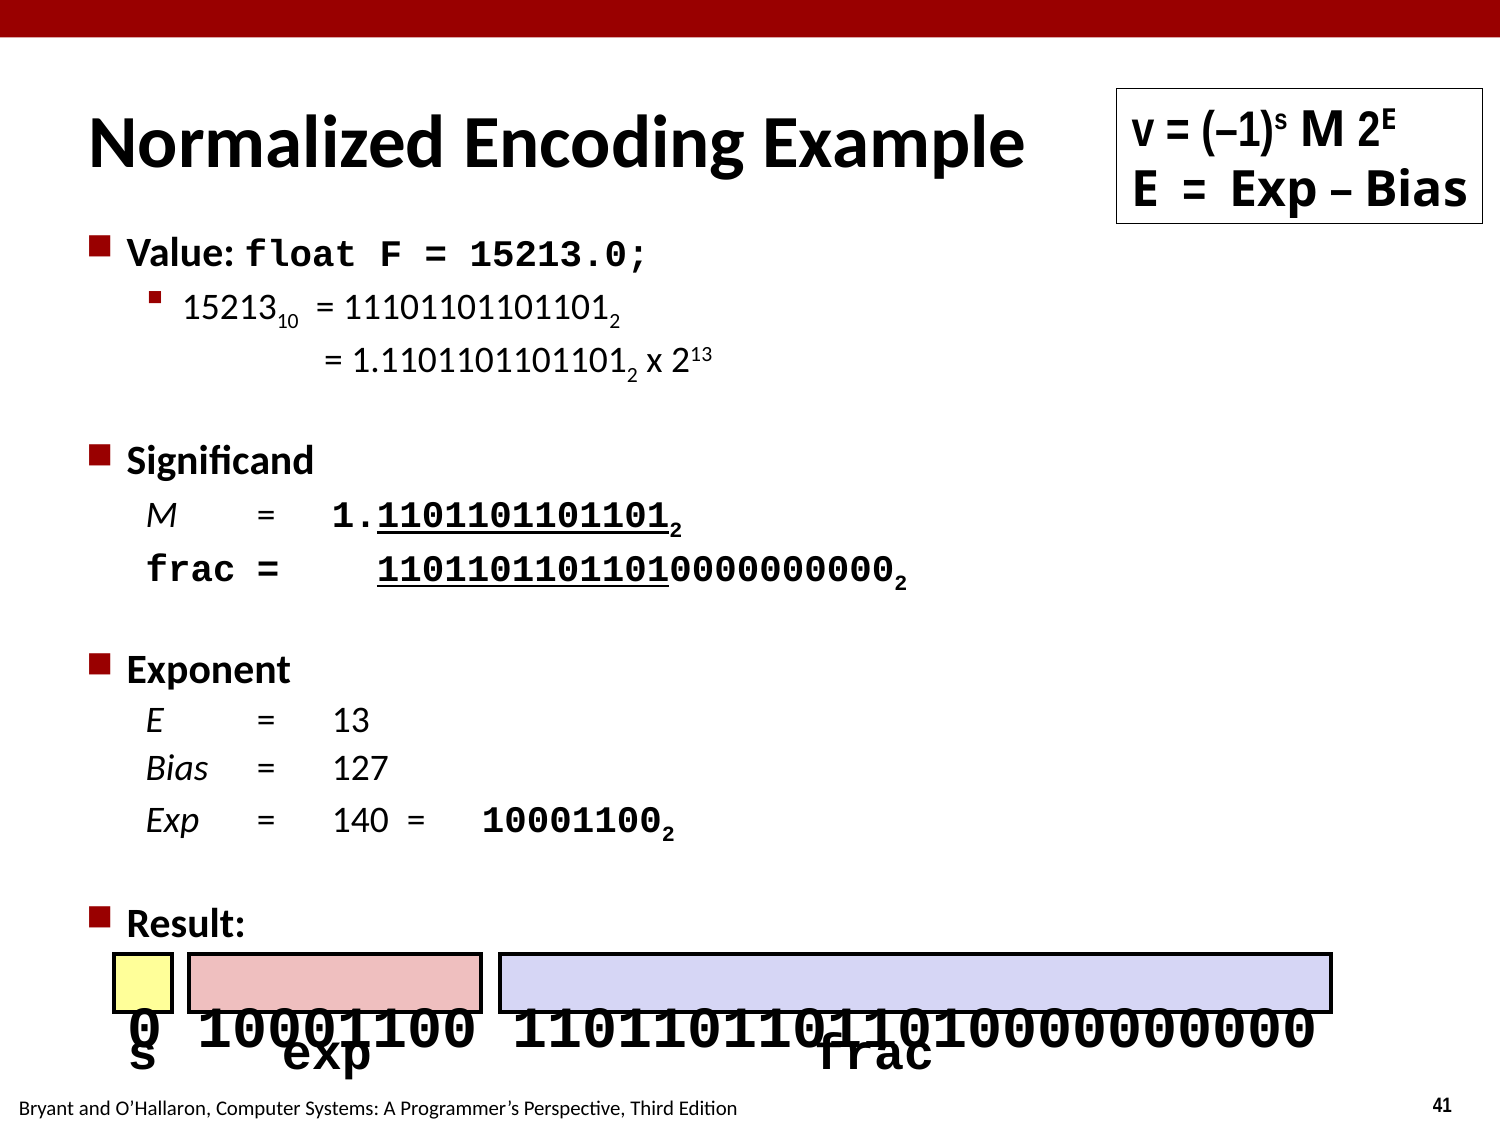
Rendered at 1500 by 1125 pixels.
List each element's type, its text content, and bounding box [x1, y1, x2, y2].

text_box s [112, 1012, 173, 1088]
text_box exp [267, 1012, 387, 1088]
text_box frac [799, 1012, 950, 1088]
list Value: float F = 15213.0; 1521310 = 111011011011012 = 1.11011011011012 x 213 Significand M = 1.11011011011012 frac = 110110110110100000000002 Exponent E = 13 Bias = 127 Exp = 140 = 100011002 Result: 0 10001100 11011011011010000000000 [75, 224, 1430, 1050]
title Normalized Encoding Example [73, 90, 1116, 185]
text_box v = (–1)s M 2E E = Exp – Bias [1116, 88, 1483, 224]
